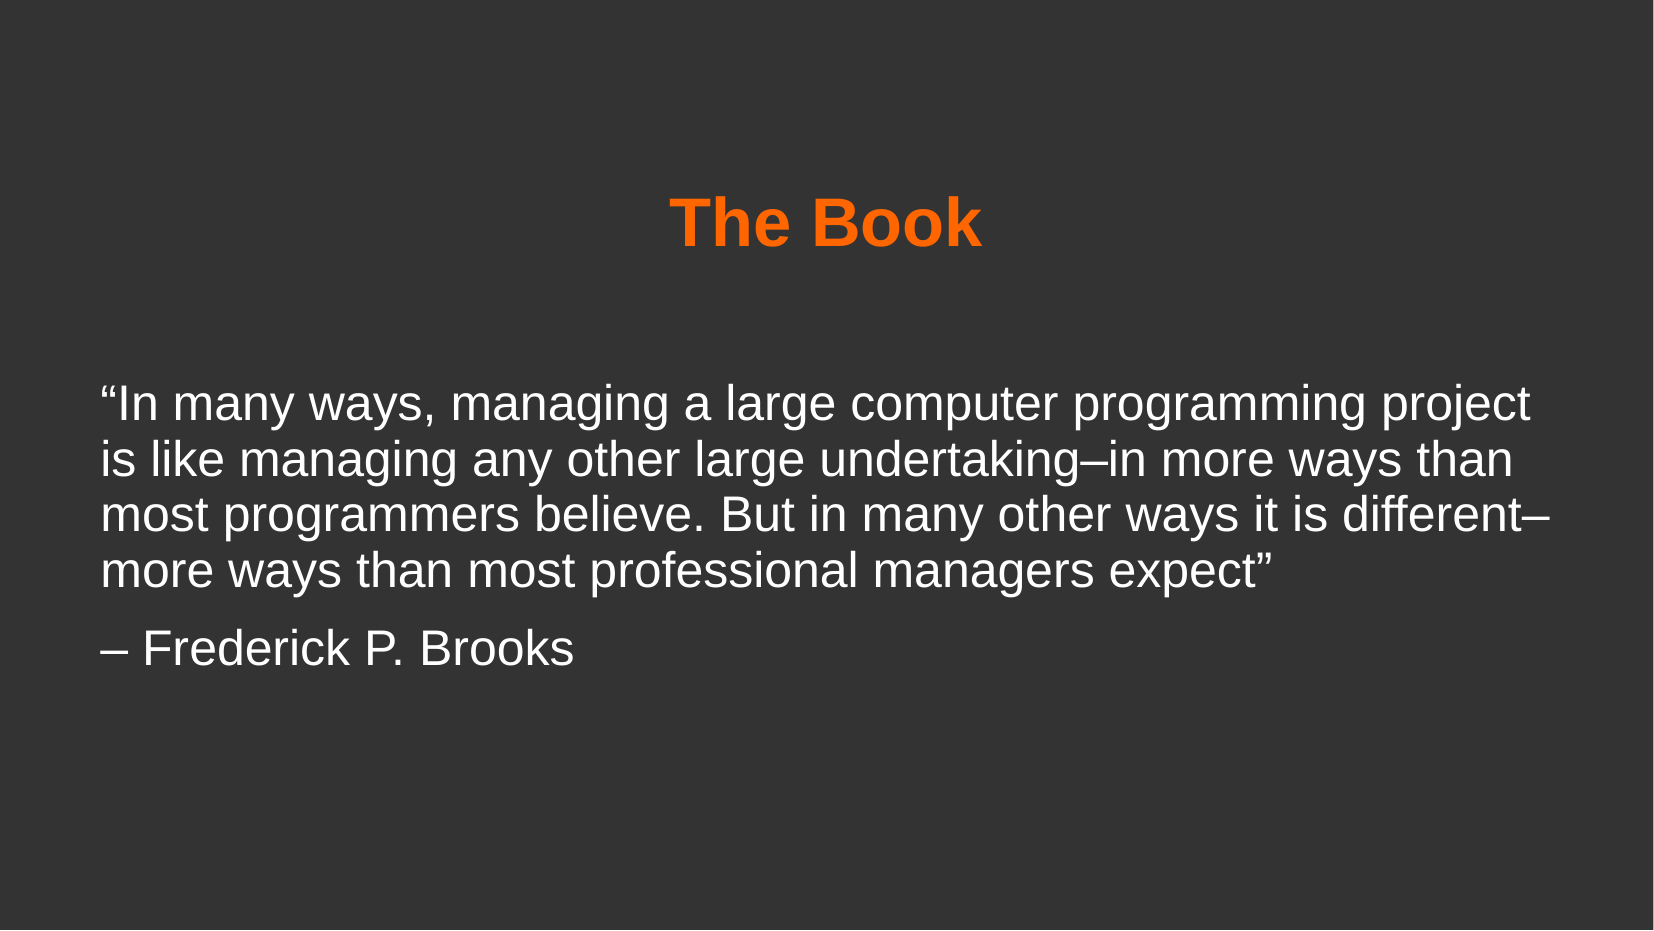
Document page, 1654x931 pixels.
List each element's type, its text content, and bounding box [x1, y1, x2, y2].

title The Book [82, 144, 1571, 301]
list “In many ways, managing a large computer programming project is like managing any other large undertaking–in more ways than most programmers believe. But in many other ways it is different–more ways than most professional managers expect” – Frederick P. Brooks [82, 375, 1571, 736]
